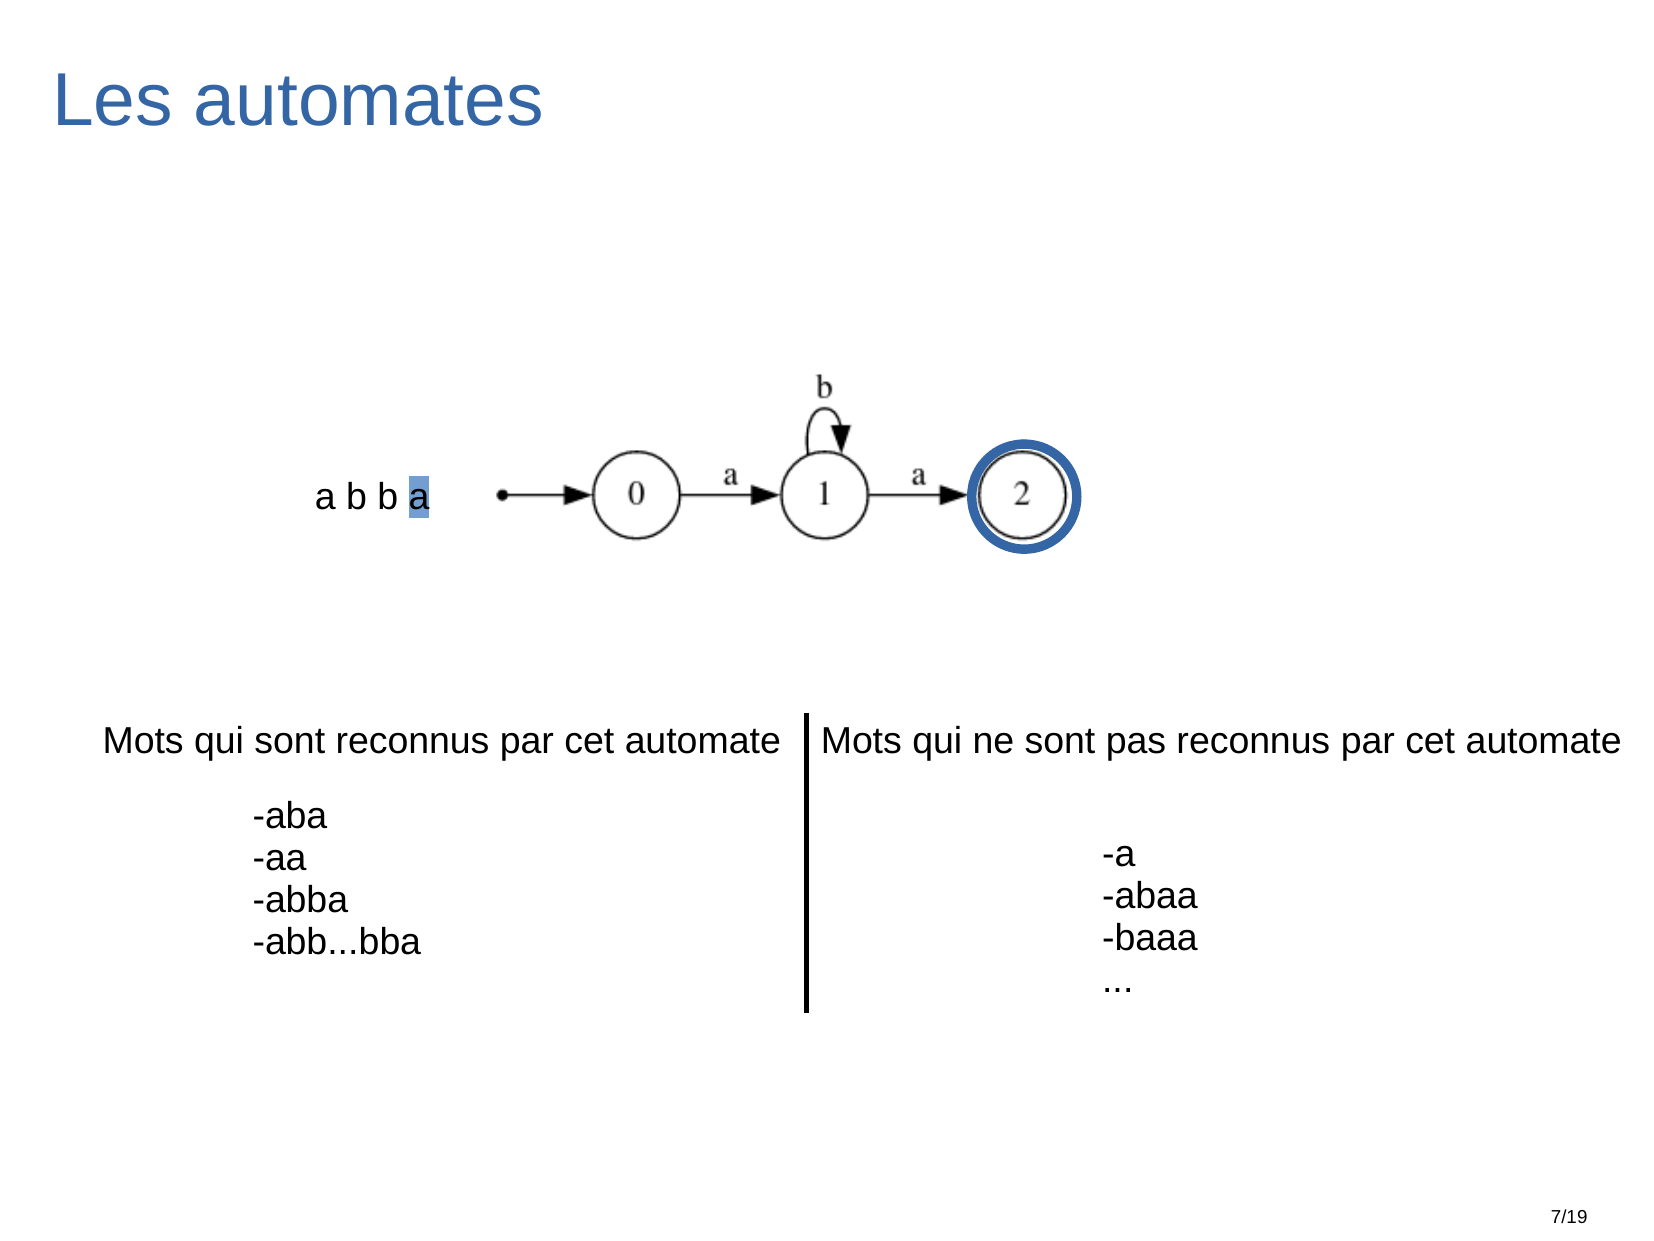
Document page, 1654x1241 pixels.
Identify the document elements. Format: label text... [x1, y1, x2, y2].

text_box -a -abaa -baaa ... [1087, 825, 1213, 1008]
text_box Mots qui ne sont pas reconnus par cet automate [809, 712, 1654, 812]
text_box 7/19 [1536, 1198, 1613, 1235]
picture [412, 299, 1157, 657]
text_box Les automates [37, 50, 1013, 151]
text_box a b b a [300, 468, 444, 526]
text_box -aba -aa -abba -abb...bba [237, 787, 437, 971]
text_box Mots qui sont reconnus par cet automate [87, 712, 806, 812]
